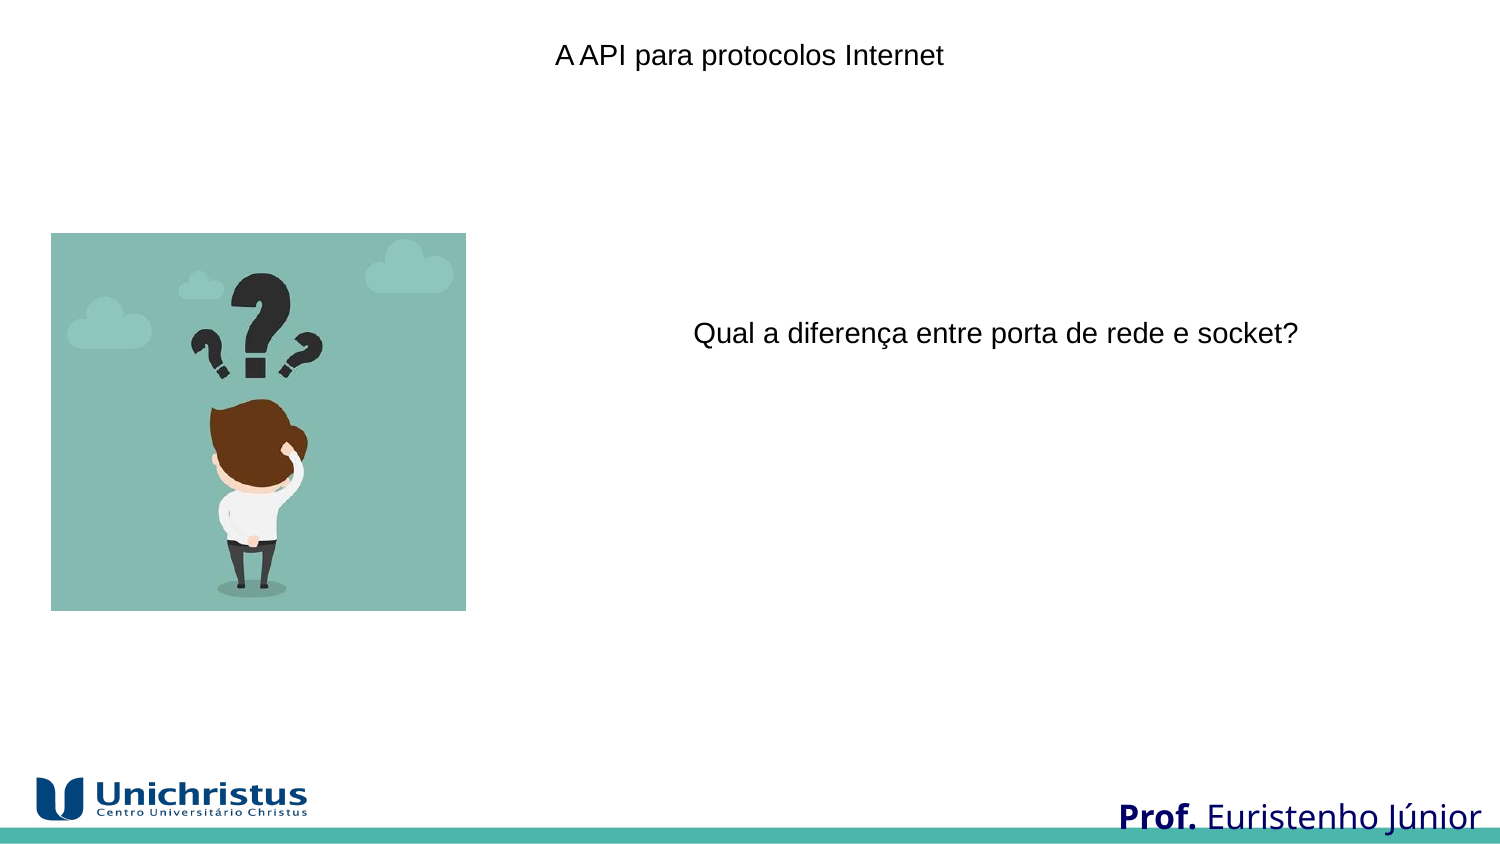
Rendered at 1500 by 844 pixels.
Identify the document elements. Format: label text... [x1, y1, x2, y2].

picture [32, 775, 311, 822]
picture [51, 233, 466, 611]
list Qual a diferença entre porta de rede e socket? [544, 152, 1449, 750]
title A API para protocolos Internet [51, 20, 1449, 137]
